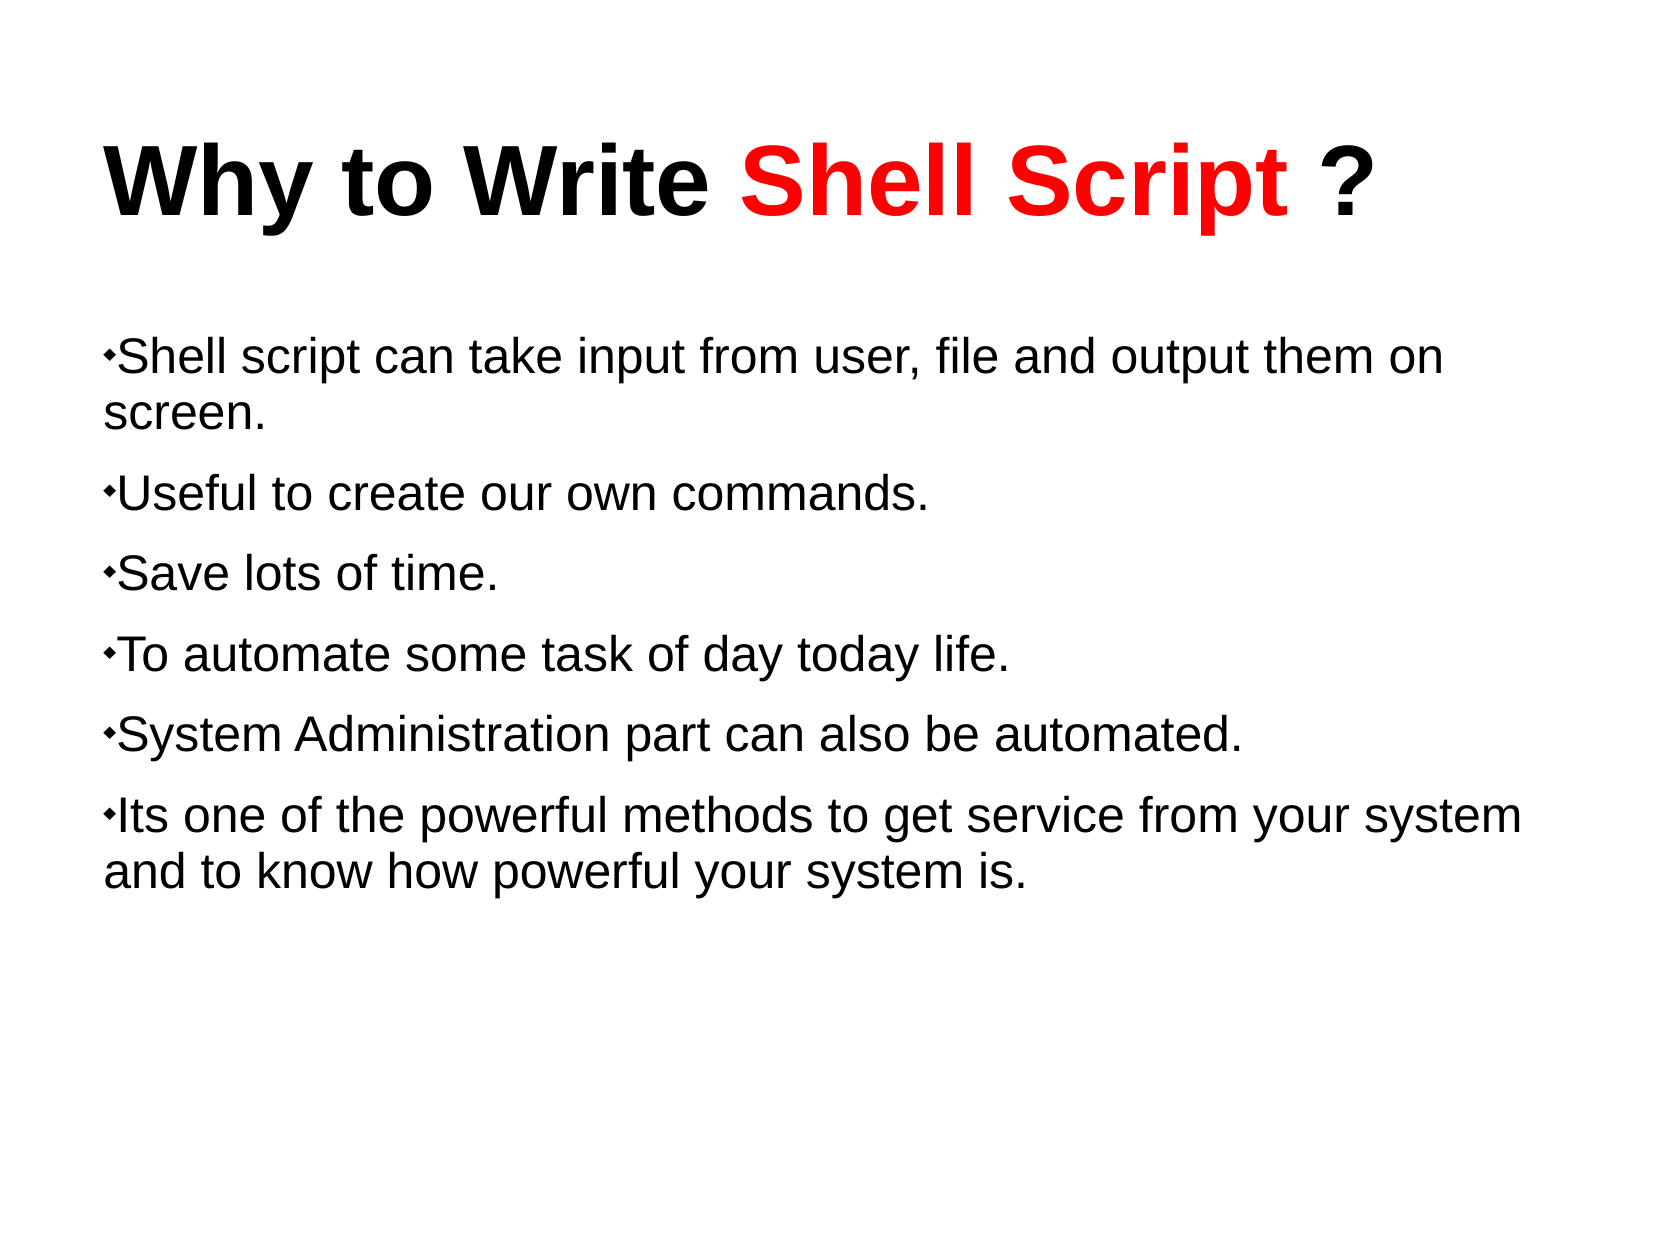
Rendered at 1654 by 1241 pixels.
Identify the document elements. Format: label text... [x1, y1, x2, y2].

text_box Why to Write Shell Script ? Shell script can take input from user, file and output them on screen. Useful to create our own commands. Save lots of time. To automate some task of day today life. System Administration part can also be automated. Its one of the powerful methods to get service from your system and to know how powerful your system is. [88, 117, 1595, 1040]
